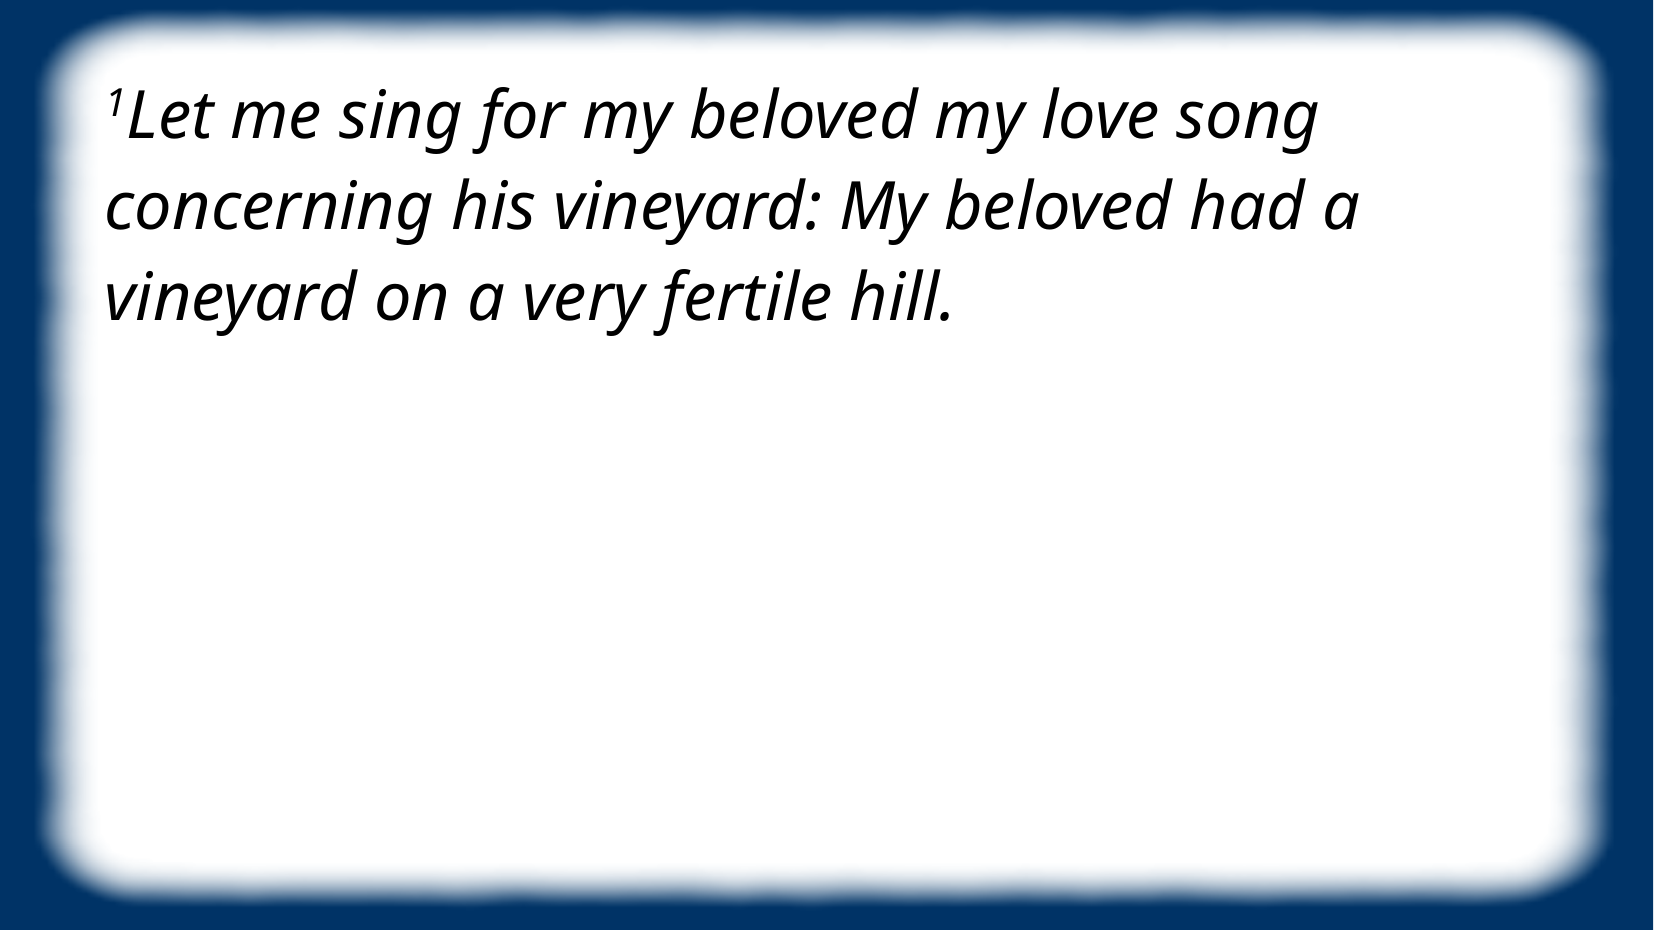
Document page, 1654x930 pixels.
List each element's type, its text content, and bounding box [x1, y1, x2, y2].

picture [0, 0, 1654, 930]
text_box 1Let me sing for my beloved my love song concerning his vineyard: My beloved had a vineyard on a very fertile hill. [89, 59, 1546, 360]
